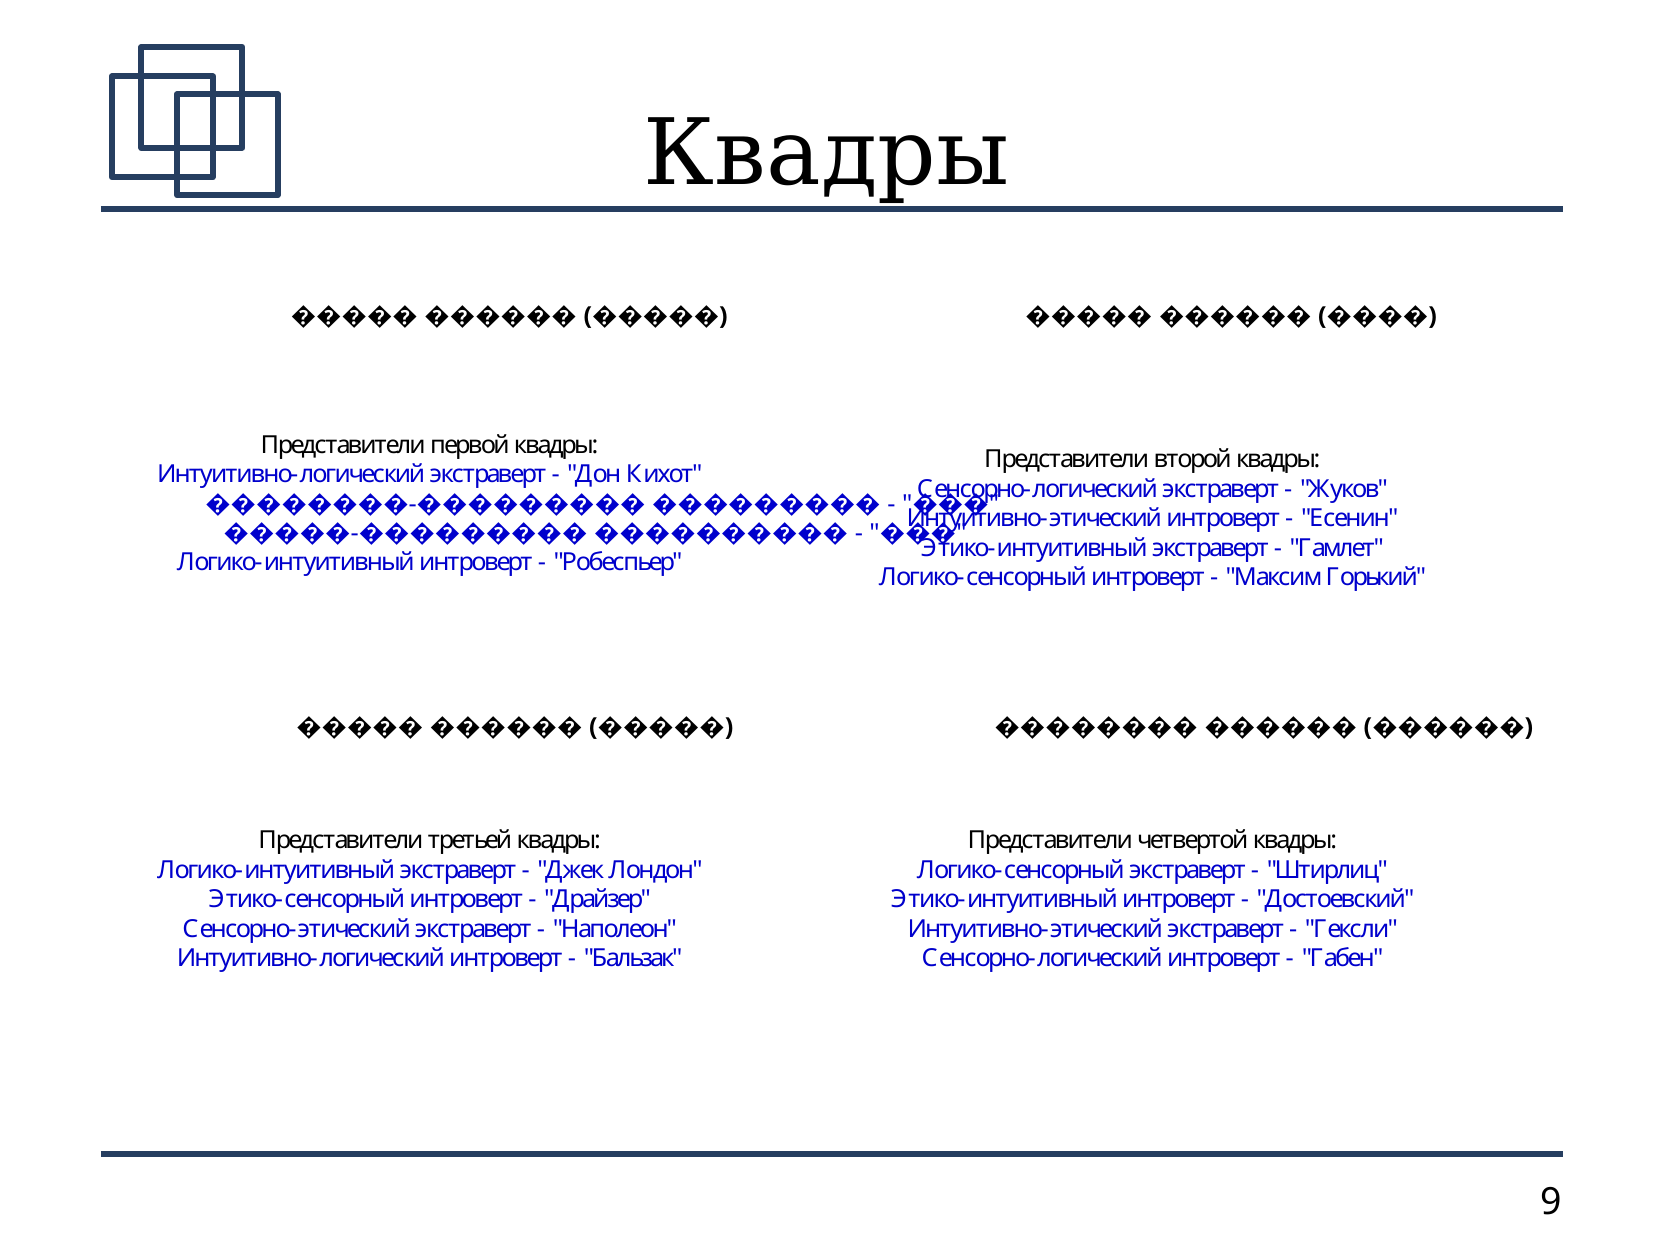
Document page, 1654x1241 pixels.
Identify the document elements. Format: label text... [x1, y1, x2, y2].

chart [82, 290, 1531, 1096]
title Квадры [82, 49, 1571, 257]
